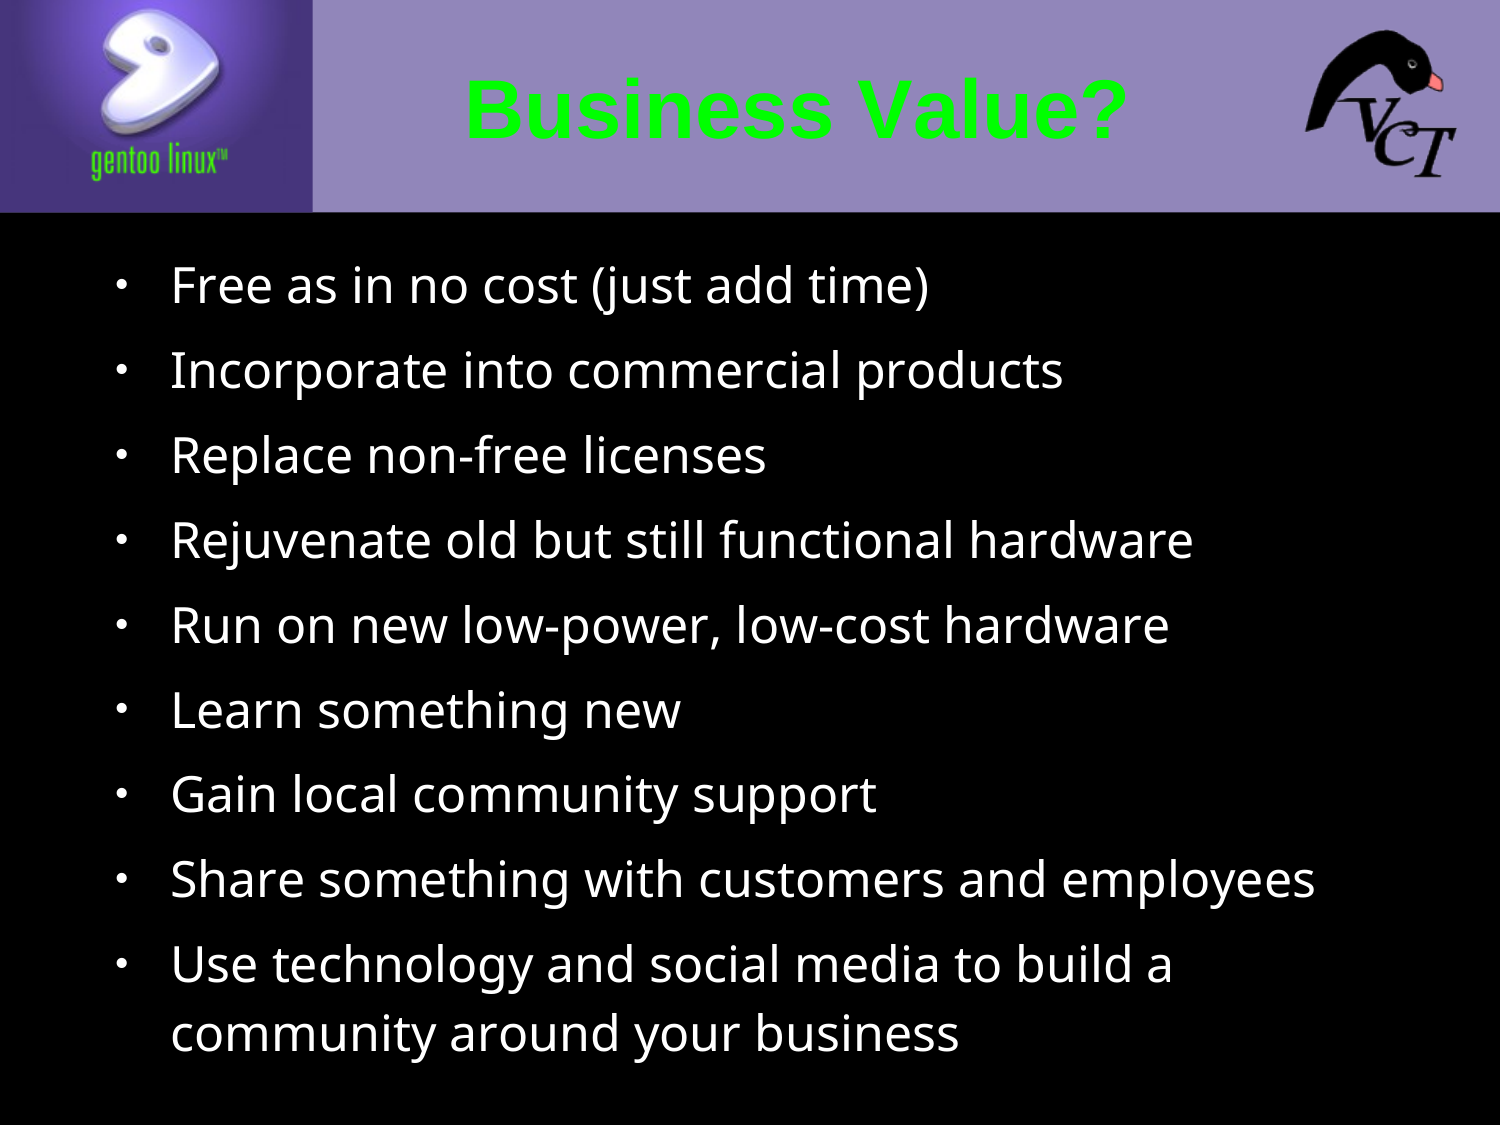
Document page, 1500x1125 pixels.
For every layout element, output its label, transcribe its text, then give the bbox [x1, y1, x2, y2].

picture [1292, 21, 1471, 189]
list Free as in no cost (just add time) Incorporate into commercial products Replace non-free licenses Rejuvenate old but still functional hardware Run on new low-power, low-cost hardware Learn something new Gain local community support Share something with customers and employees Use technology and social media to build a community around your business [58, 249, 1447, 1070]
title Business Value? [324, 12, 1271, 201]
picture [0, 0, 302, 184]
